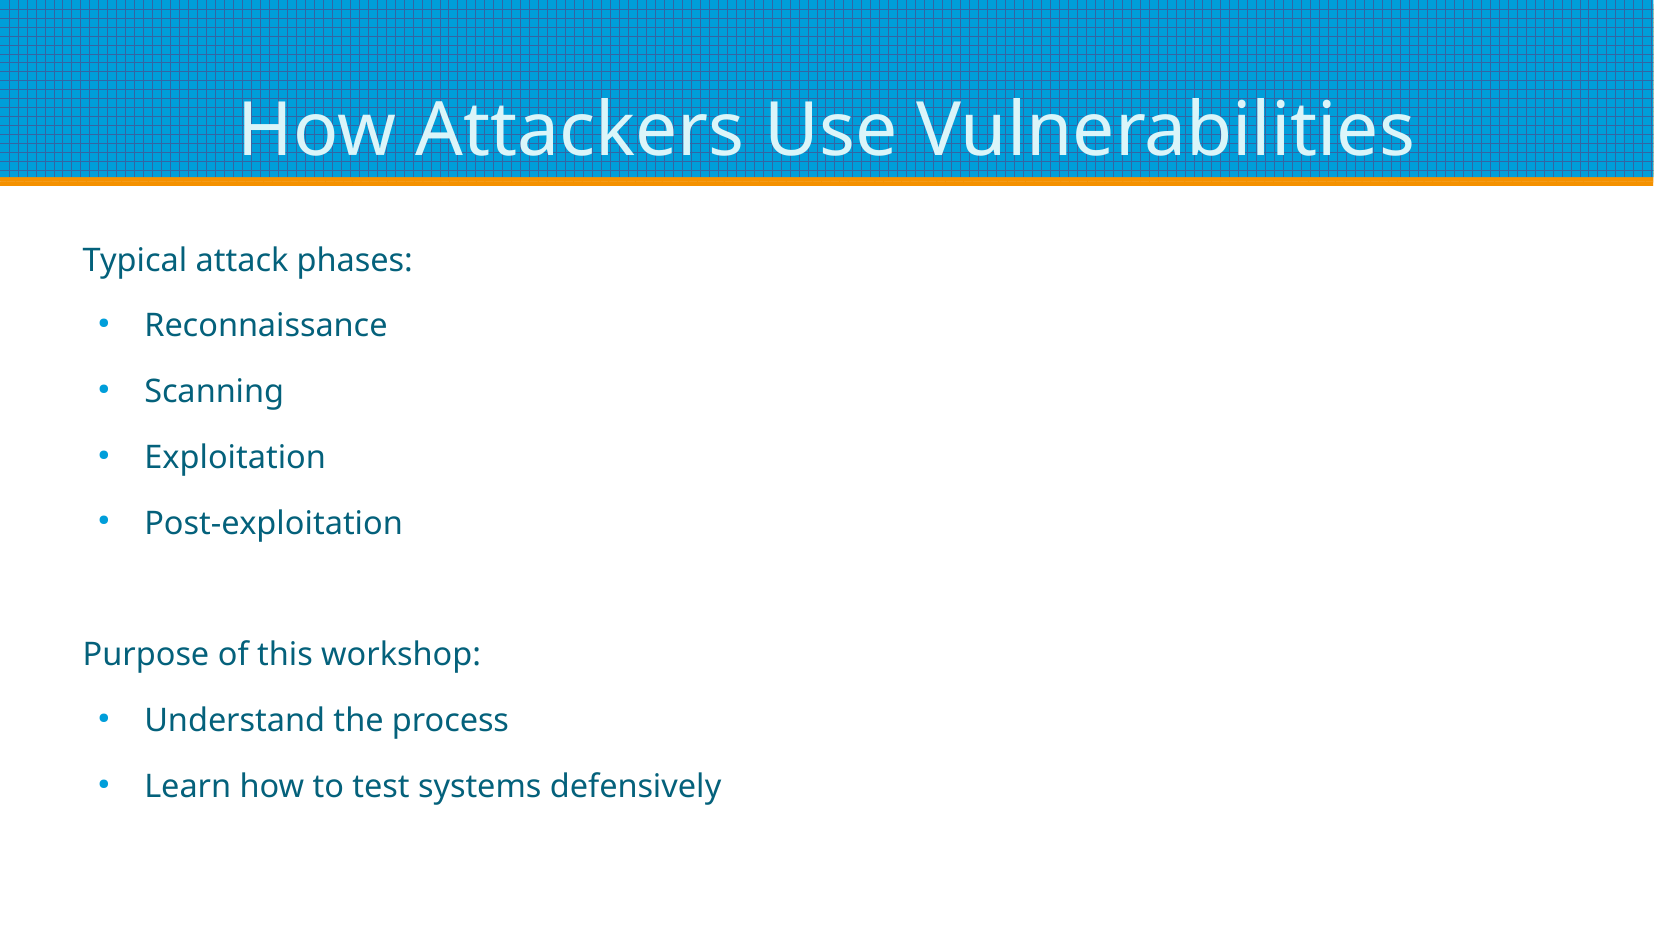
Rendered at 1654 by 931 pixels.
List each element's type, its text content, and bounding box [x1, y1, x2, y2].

list Typical attack phases: Reconnaissance Scanning Exploitation Post-exploitation Purpose of this workshop: Understand the process Learn how to test systems defensively [82, 236, 1571, 813]
title How Attackers Use Vulnerabilities [82, 14, 1571, 178]
